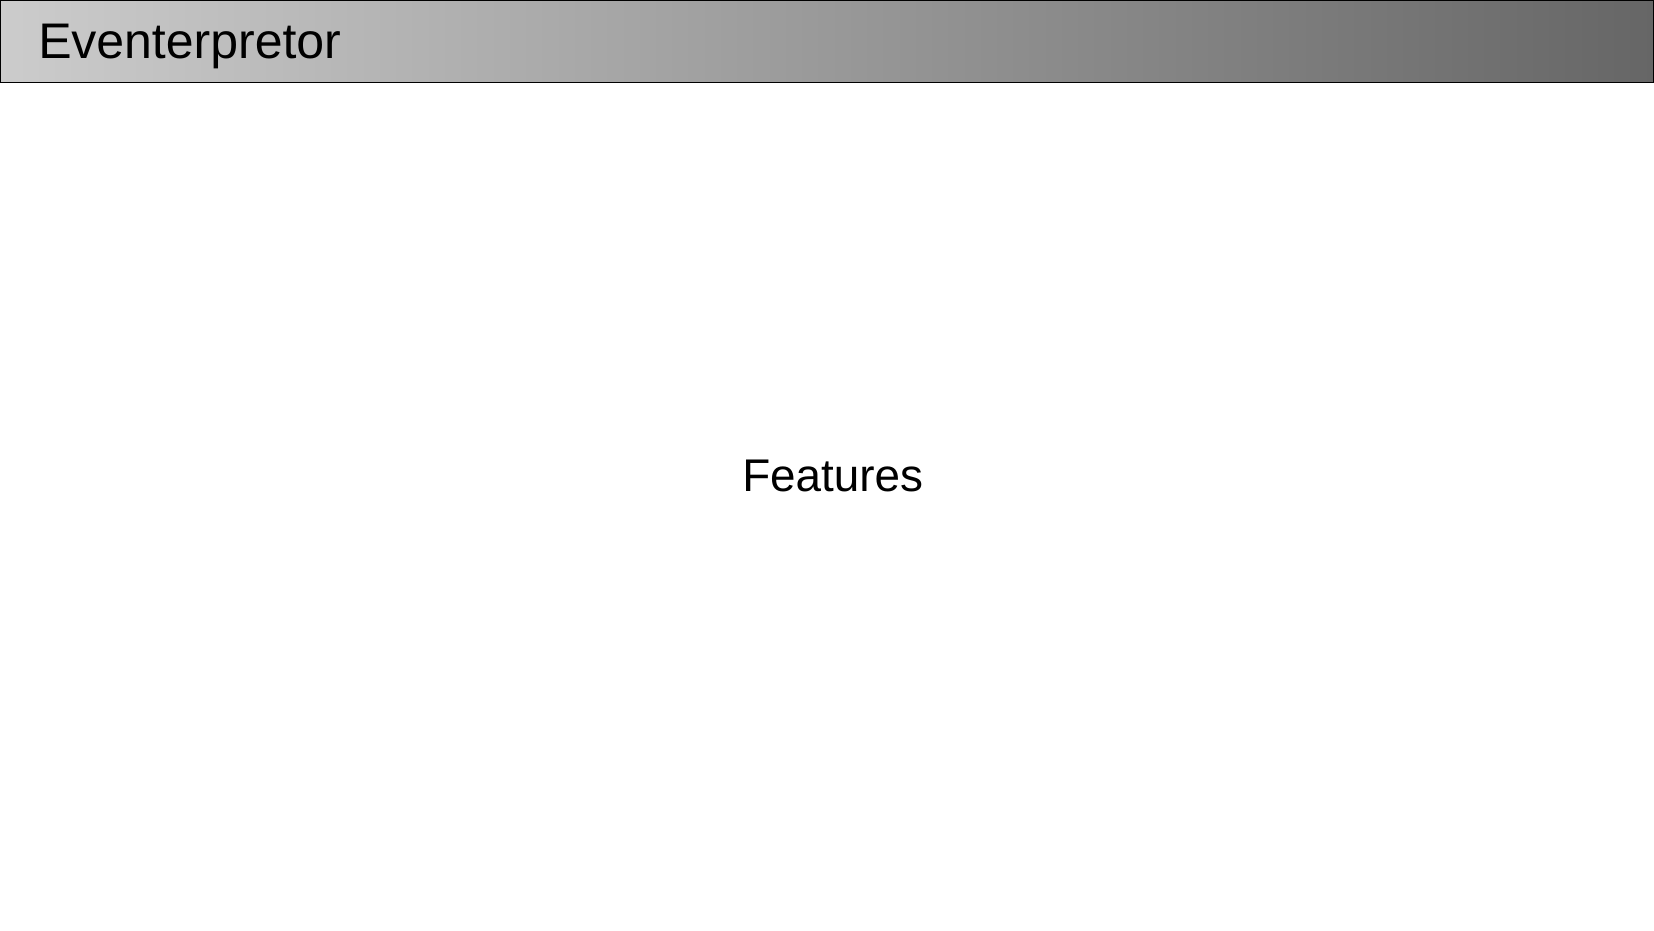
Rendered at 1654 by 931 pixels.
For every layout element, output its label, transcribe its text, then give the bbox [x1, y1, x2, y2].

text_box Features [47, 442, 1619, 509]
text_box Eventerpretor [23, 5, 1630, 77]
text_box [0, 0, 1654, 83]
